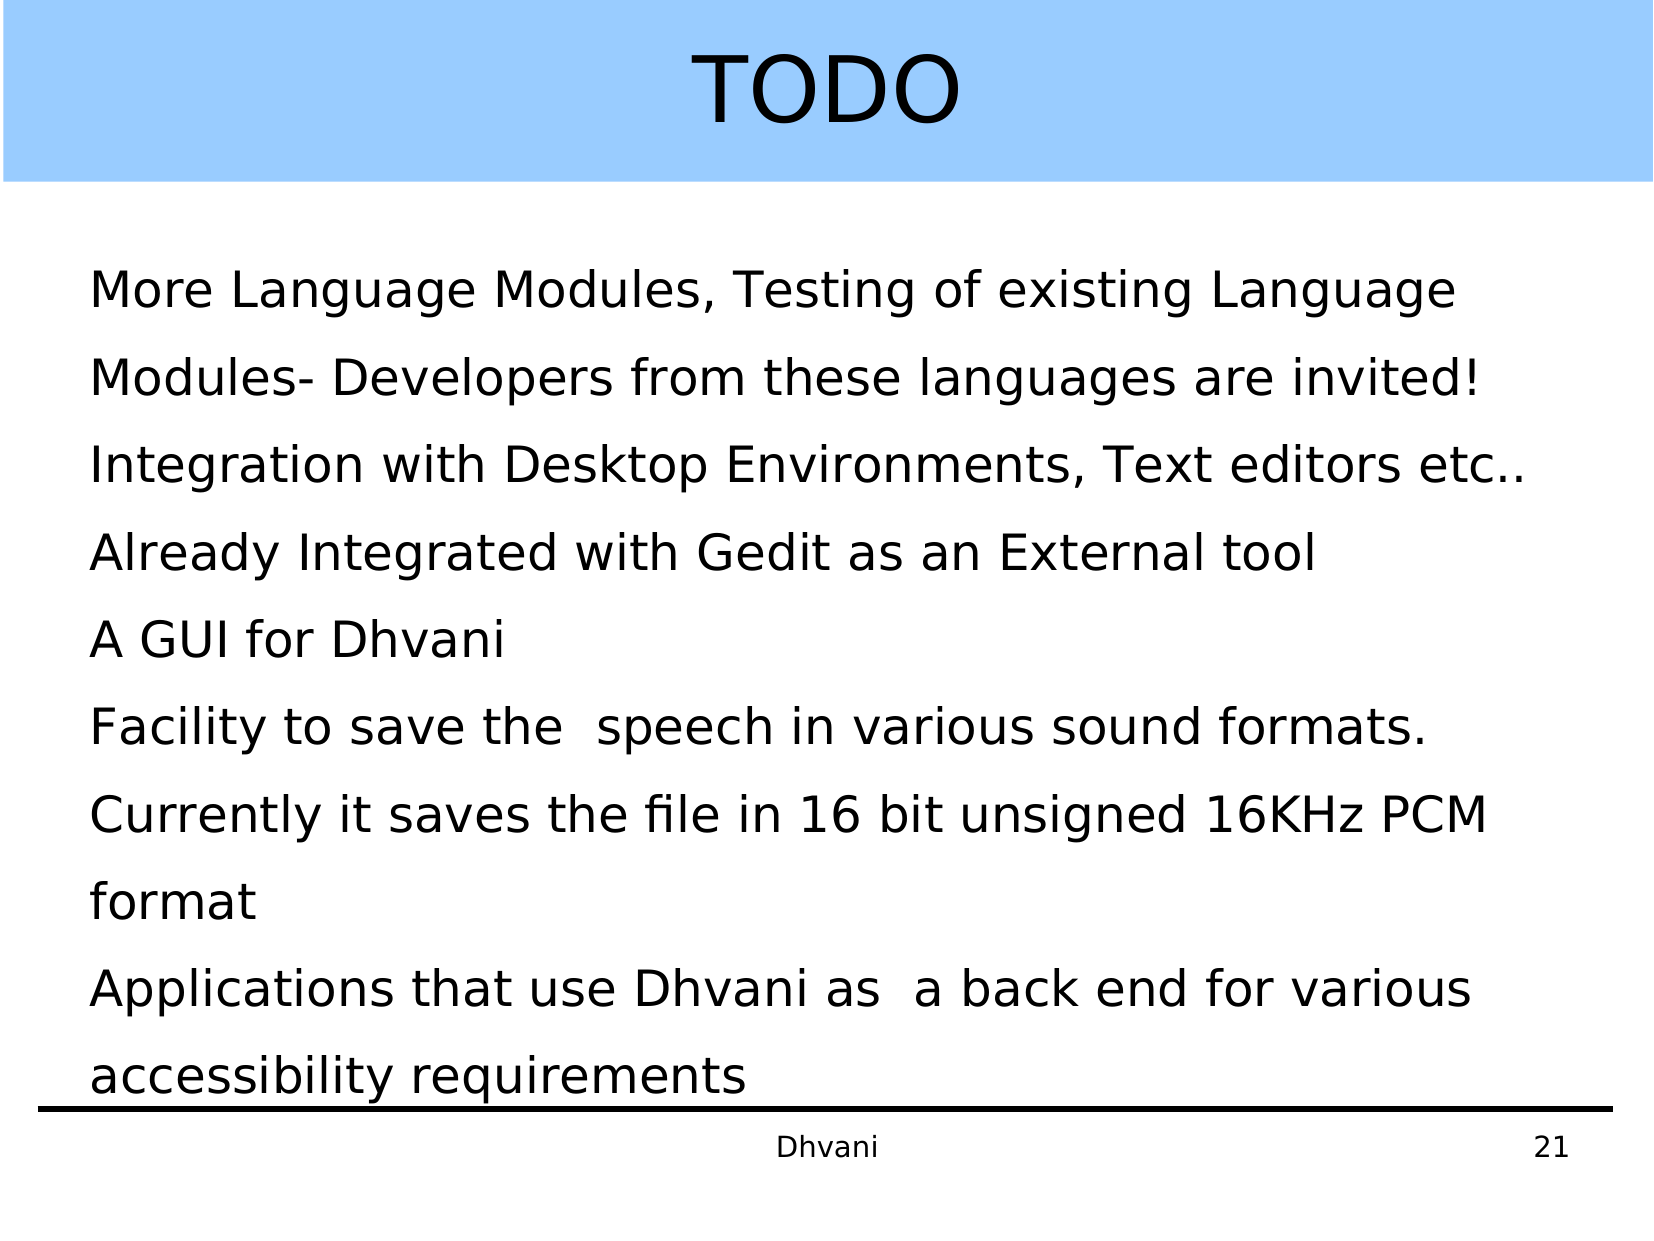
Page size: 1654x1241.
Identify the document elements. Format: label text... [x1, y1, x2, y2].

text_box More Language Modules, Testing of existing Language Modules- Developers from these languages are invited! Integration with Desktop Environments, Text editors etc.. Already Integrated with Gedit as an External tool A GUI for Dhvani Facility to save the speech in various sound formats. Currently it saves the file in 16 bit unsigned 16KHz PCM format Applications that use Dhvani as a back end for various accessibility requirements [75, 225, 1613, 1085]
title TODO [3, 0, 1653, 182]
